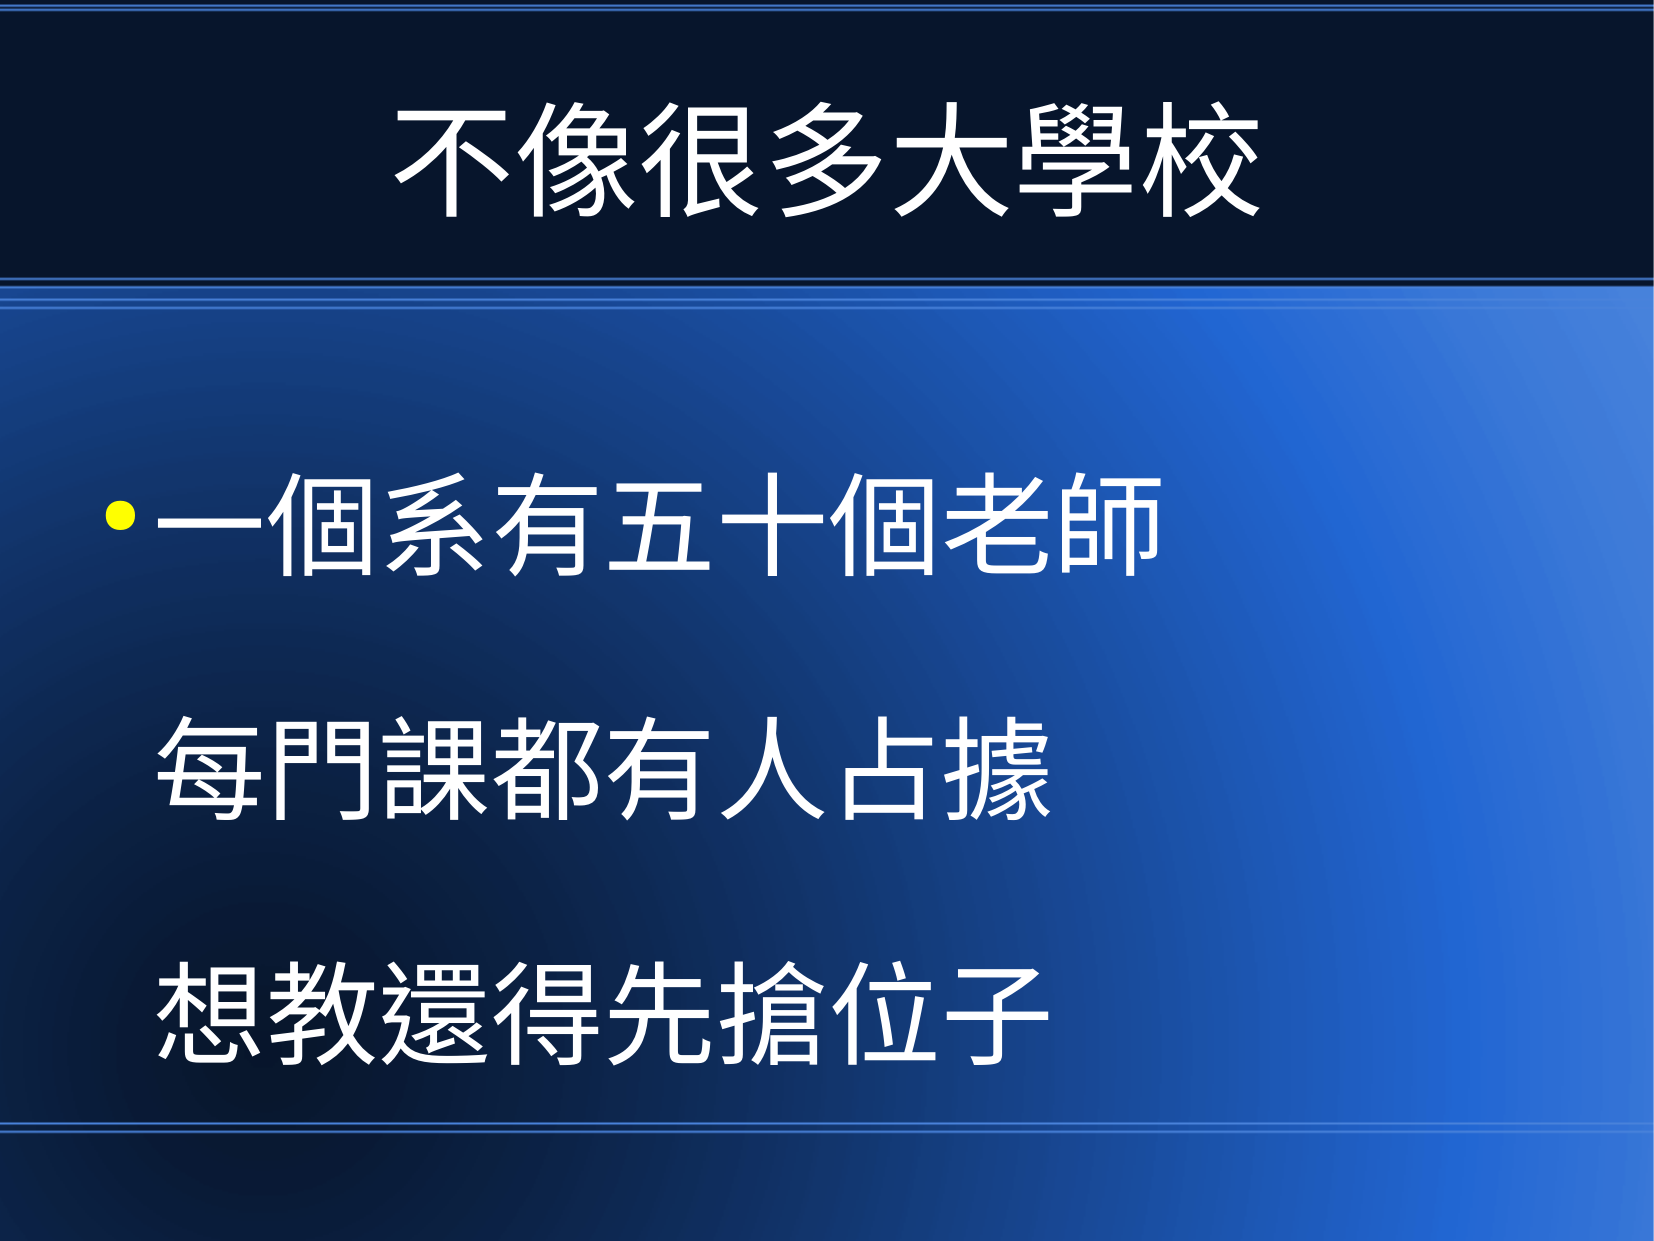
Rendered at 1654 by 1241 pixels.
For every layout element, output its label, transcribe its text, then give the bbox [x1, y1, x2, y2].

title 不像很多大學校 [82, 49, 1571, 257]
list 一個系有五十個老師 每門課都有人占據 想教還得先搶位子 [82, 355, 1571, 1241]
picture [0, 0, 1654, 1241]
